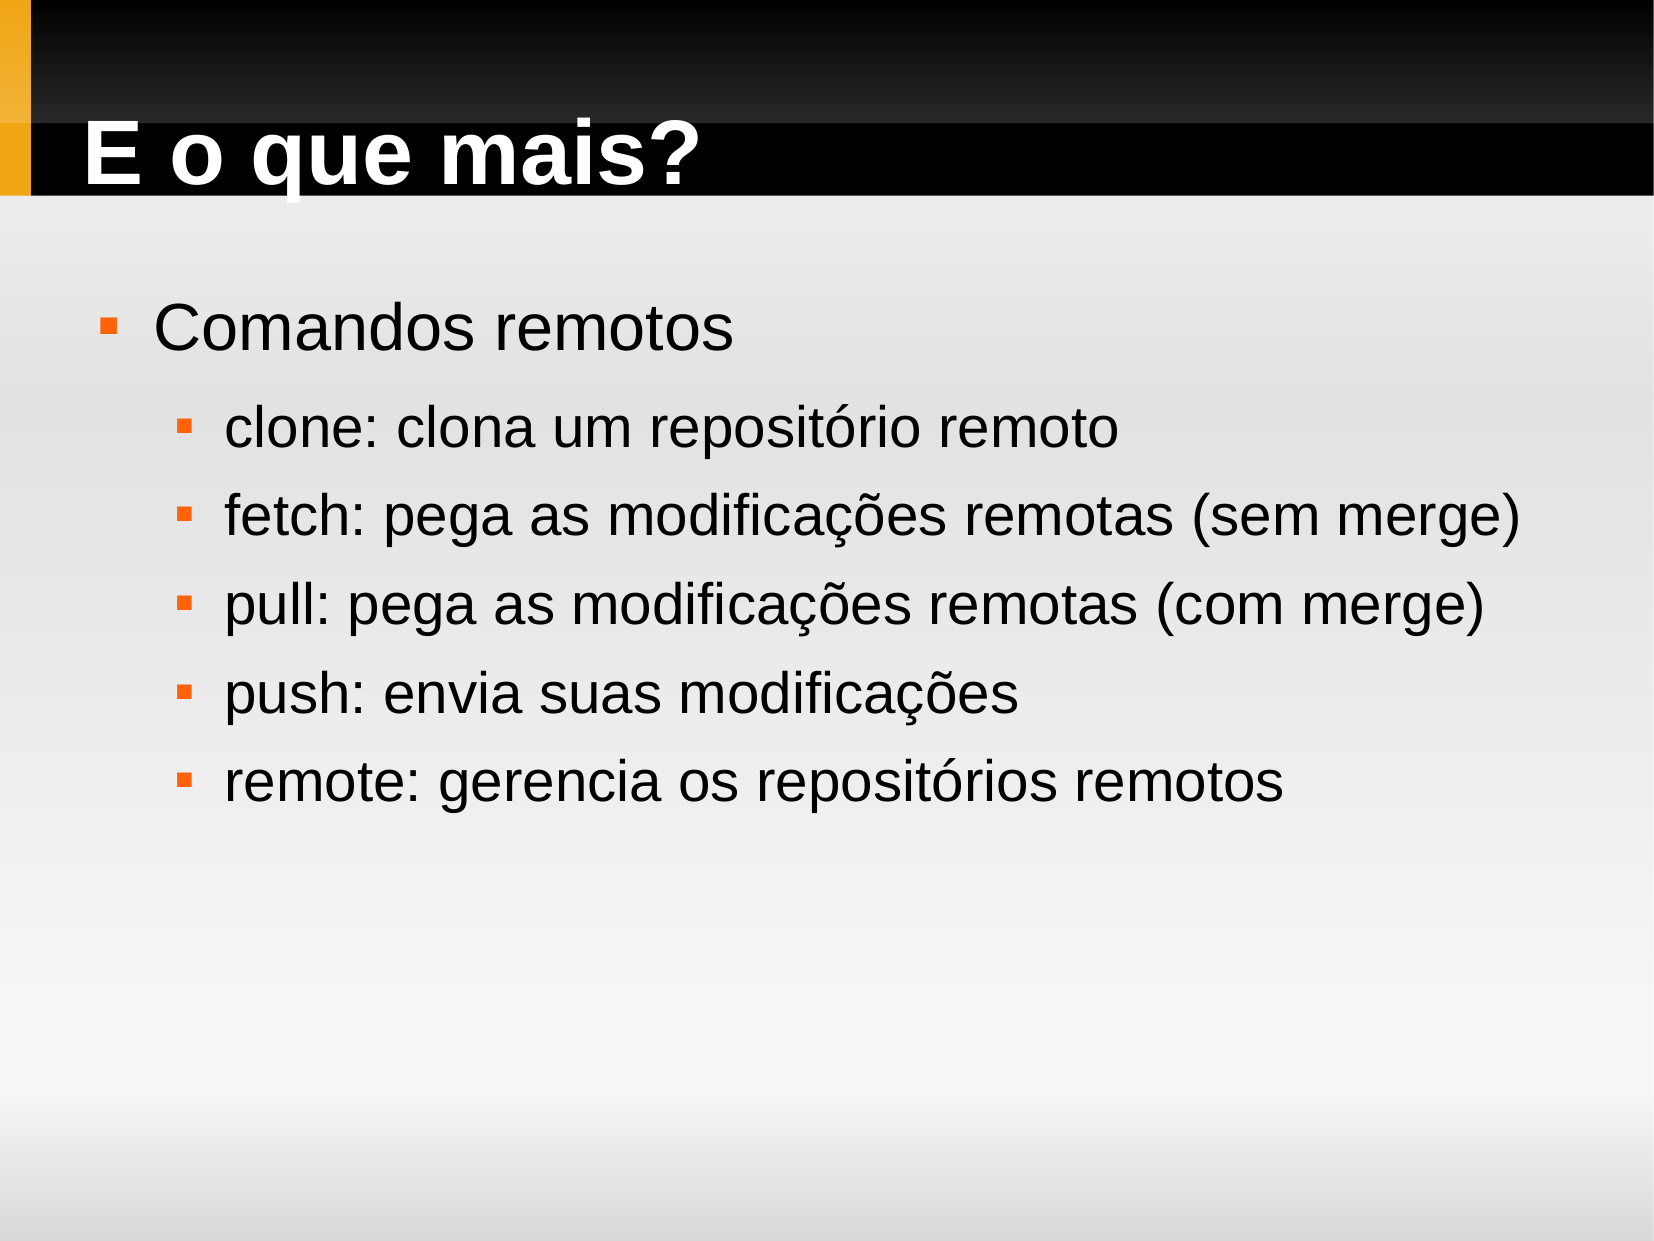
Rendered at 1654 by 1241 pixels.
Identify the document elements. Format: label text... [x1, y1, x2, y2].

picture [0, 0, 1654, 1241]
title E o que mais? [82, 56, 1571, 250]
list Comandos remotos clone: clona um repositório remoto fetch: pega as modificações remotas (sem merge) pull: pega as modificações remotas (com merge) push: envia suas modificações remote: gerencia os repositórios remotos [82, 290, 1571, 1109]
